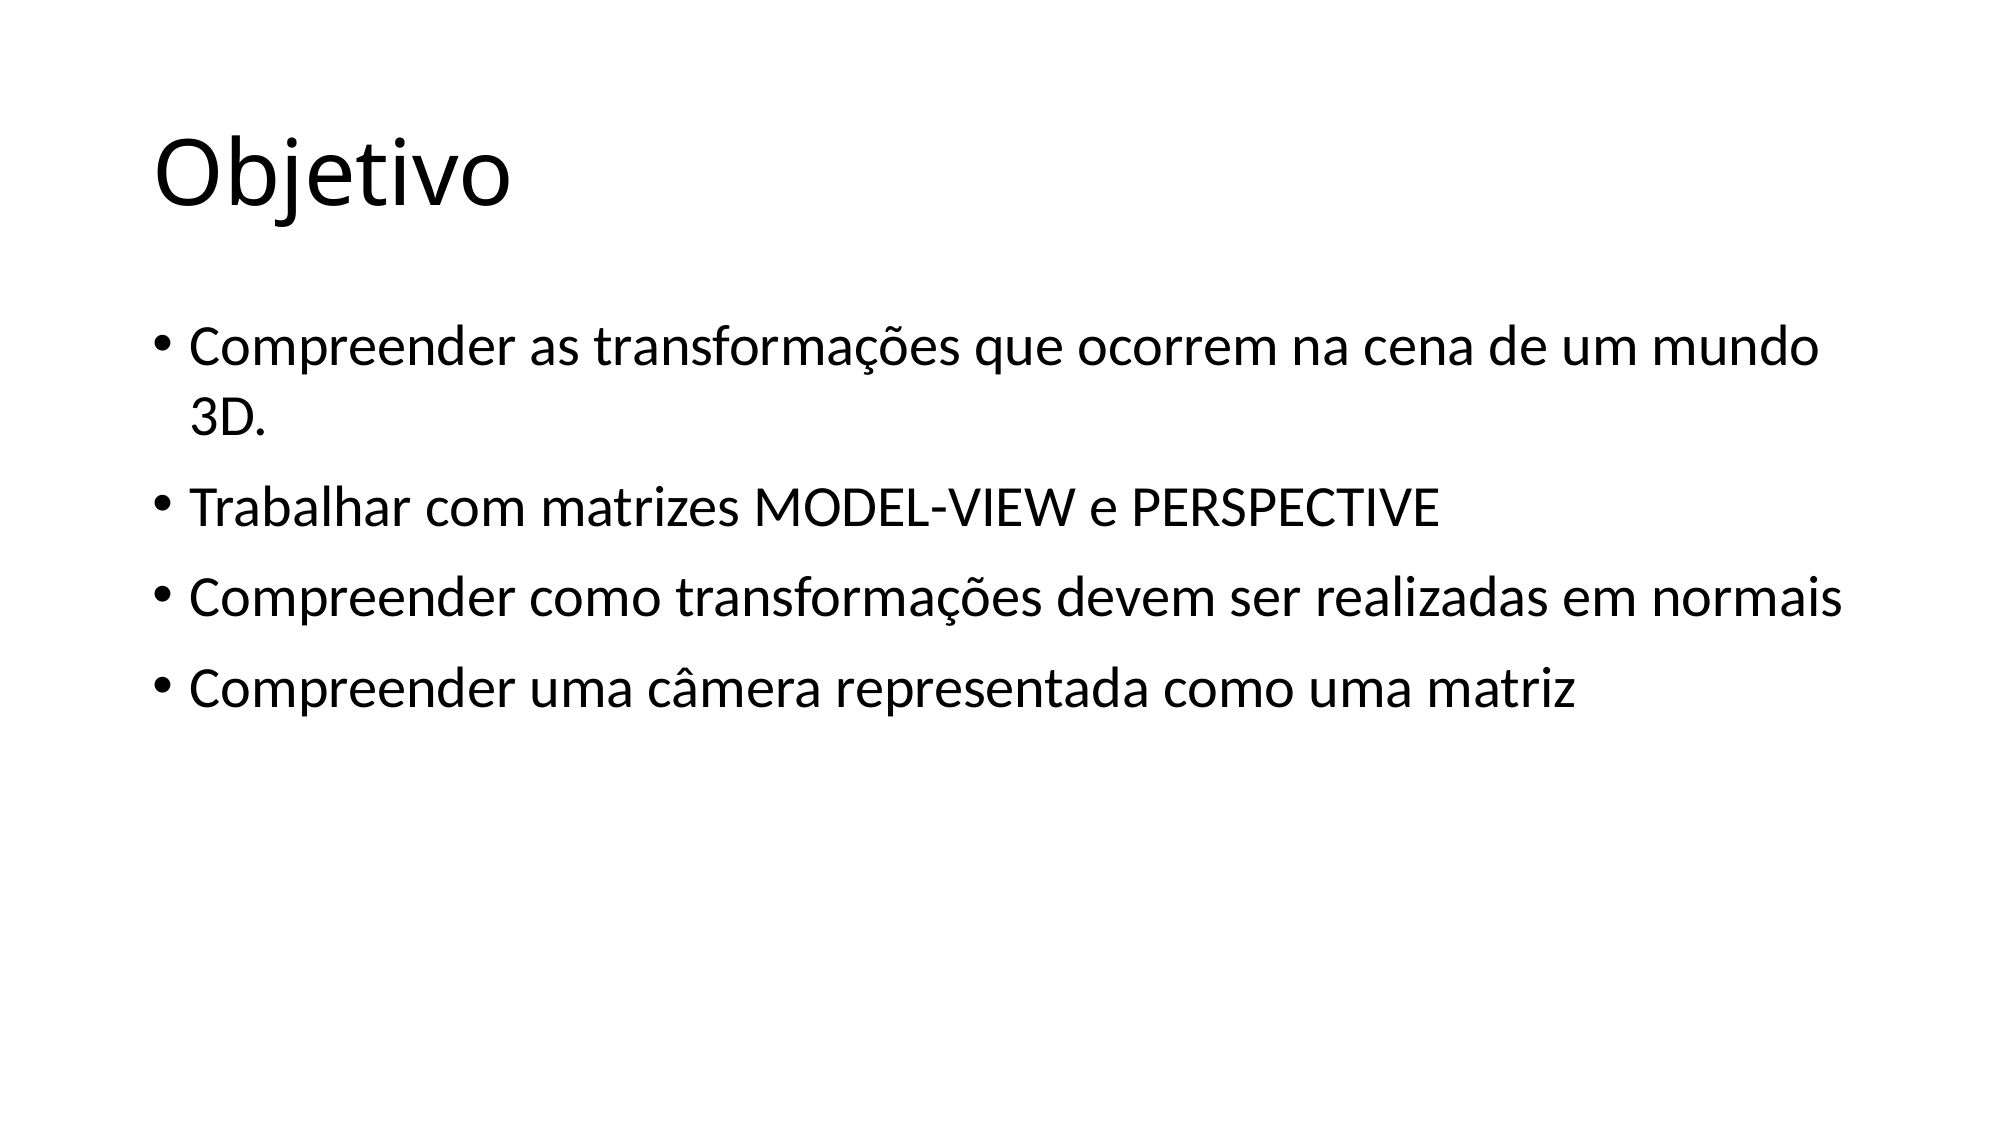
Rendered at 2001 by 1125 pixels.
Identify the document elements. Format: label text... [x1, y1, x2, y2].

title Objetivo [137, 59, 1863, 278]
list Compreender as transformações que ocorrem na cena de um mundo 3D. Trabalhar com matrizes MODEL-VIEW e PERSPECTIVE Compreender como transformações devem ser realizadas em normais Compreender uma câmera representada como uma matriz [137, 299, 1863, 1014]
